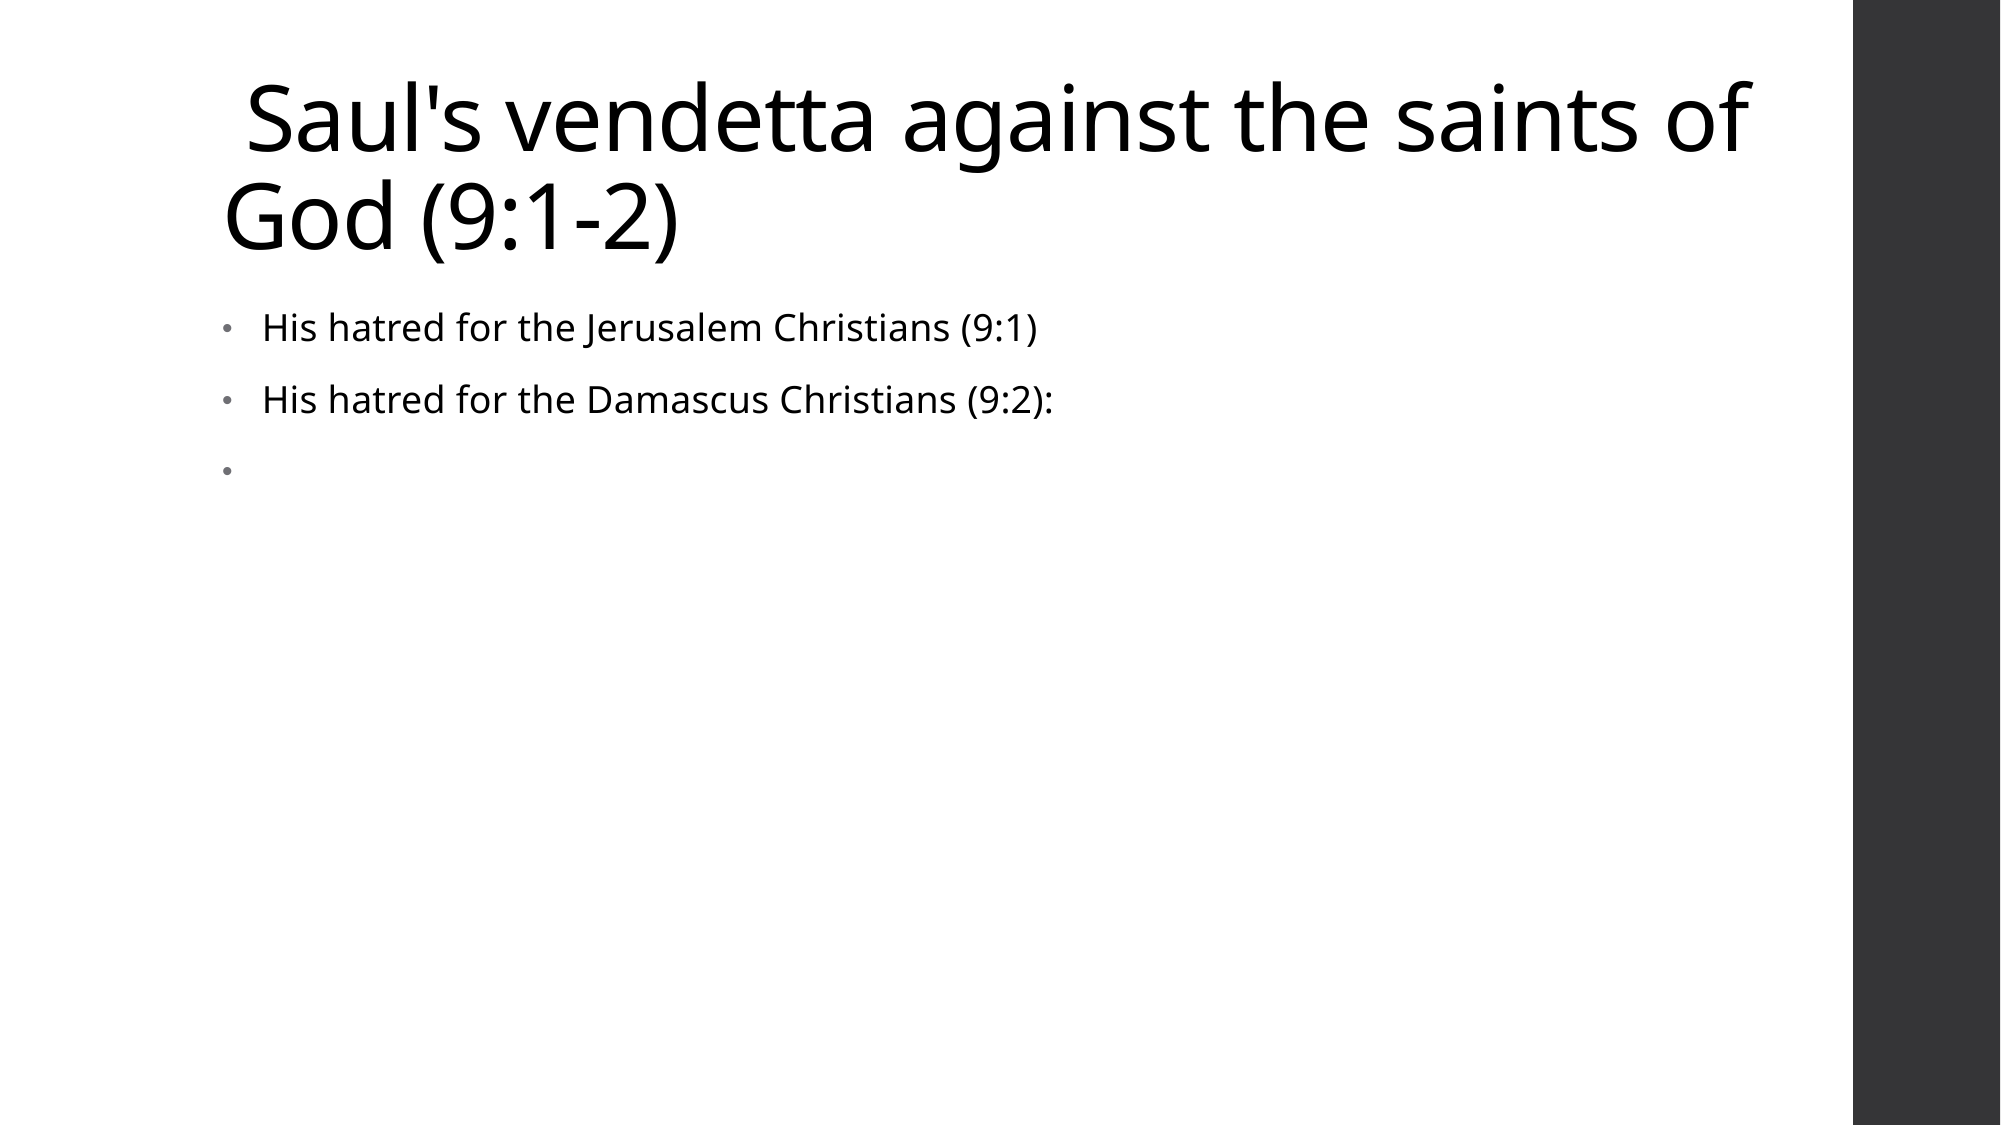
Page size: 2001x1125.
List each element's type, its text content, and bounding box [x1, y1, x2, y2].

title Saul's vendetta against the saints of God (9:1-2) [206, 60, 1797, 278]
list His hatred for the Jerusalem Christians (9:1) His hatred for the Damascus Christians (9:2): [206, 299, 1617, 1014]
